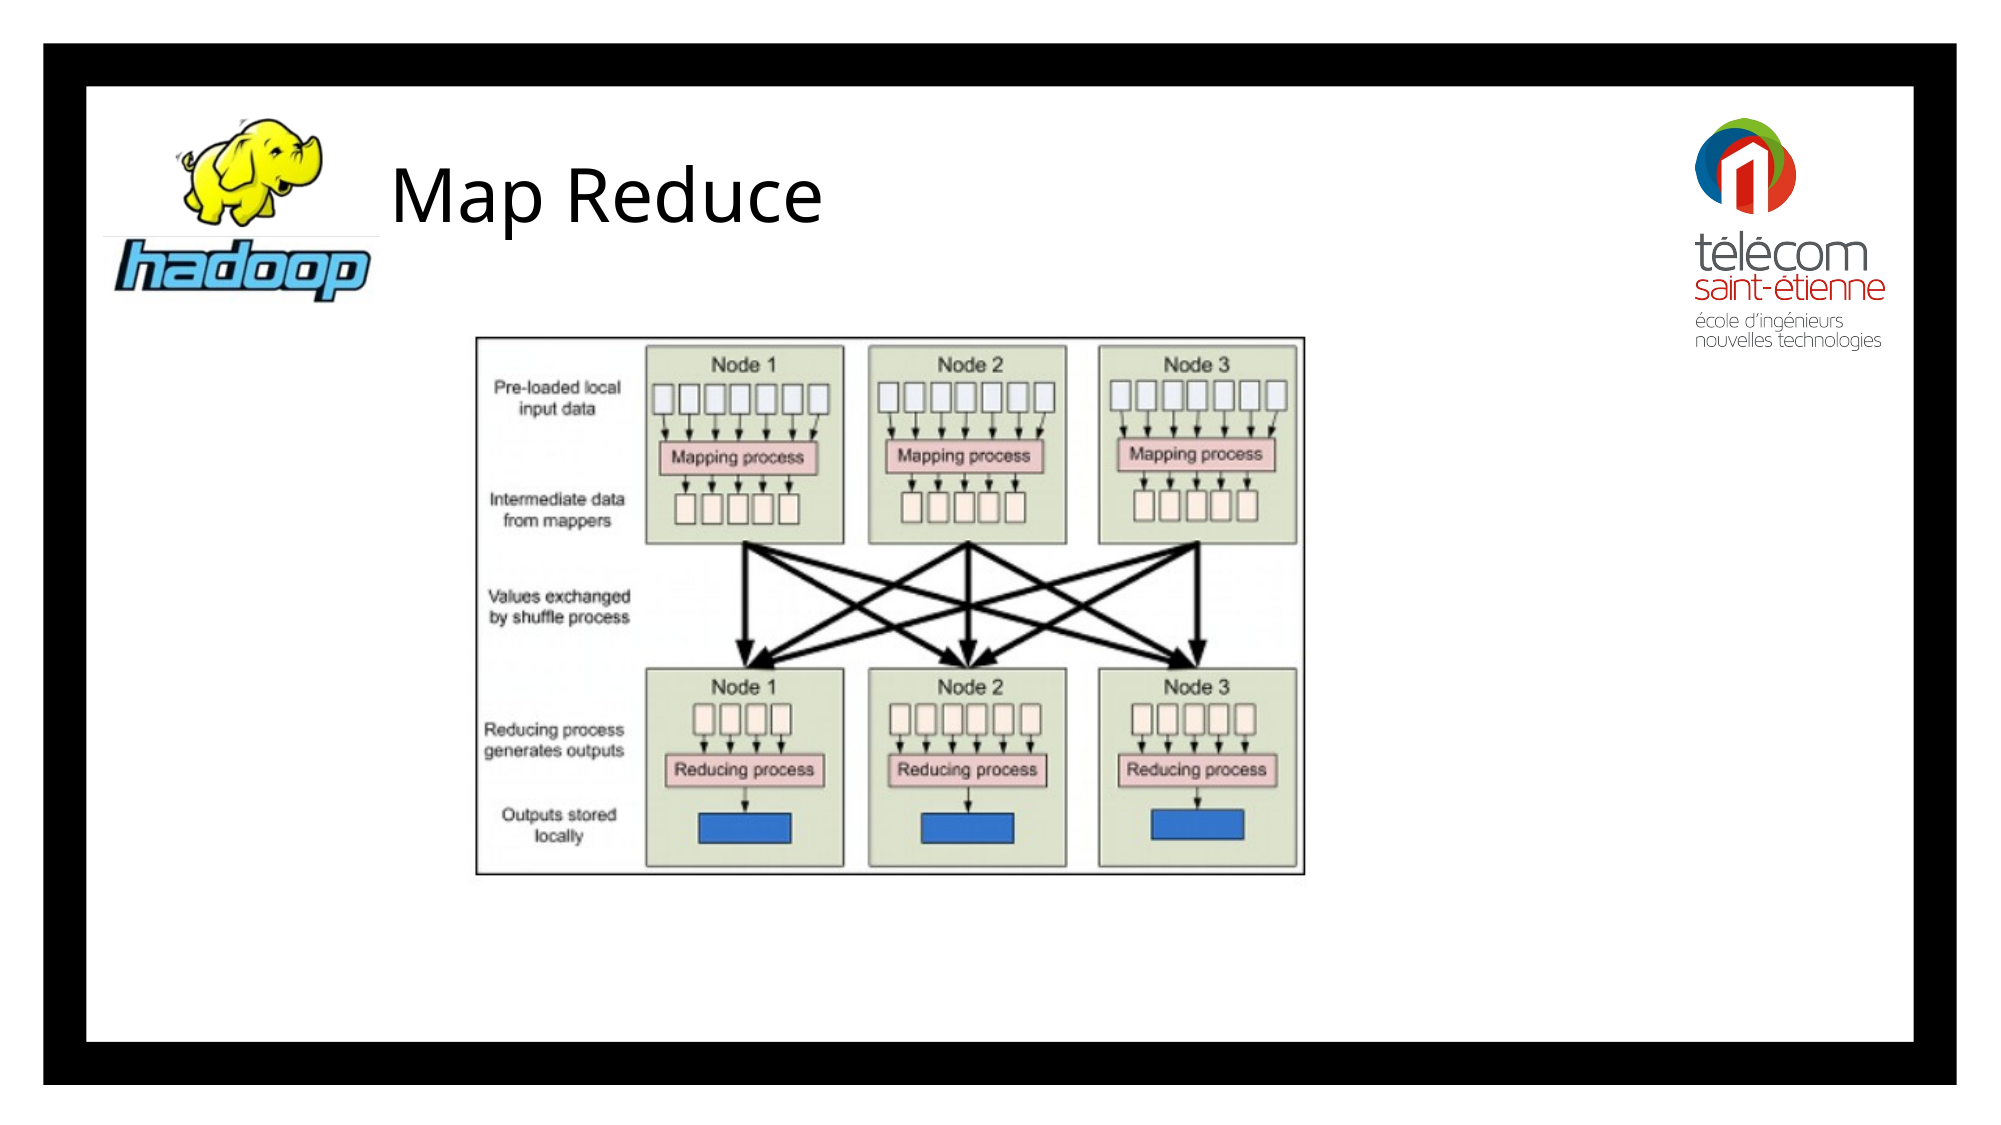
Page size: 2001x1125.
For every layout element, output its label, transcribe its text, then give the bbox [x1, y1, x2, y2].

picture [1695, 118, 1885, 351]
picture [103, 118, 380, 305]
title Map Reduce [380, 138, 1849, 304]
picture [457, 323, 1318, 899]
picture [1715, 134, 1730, 138]
